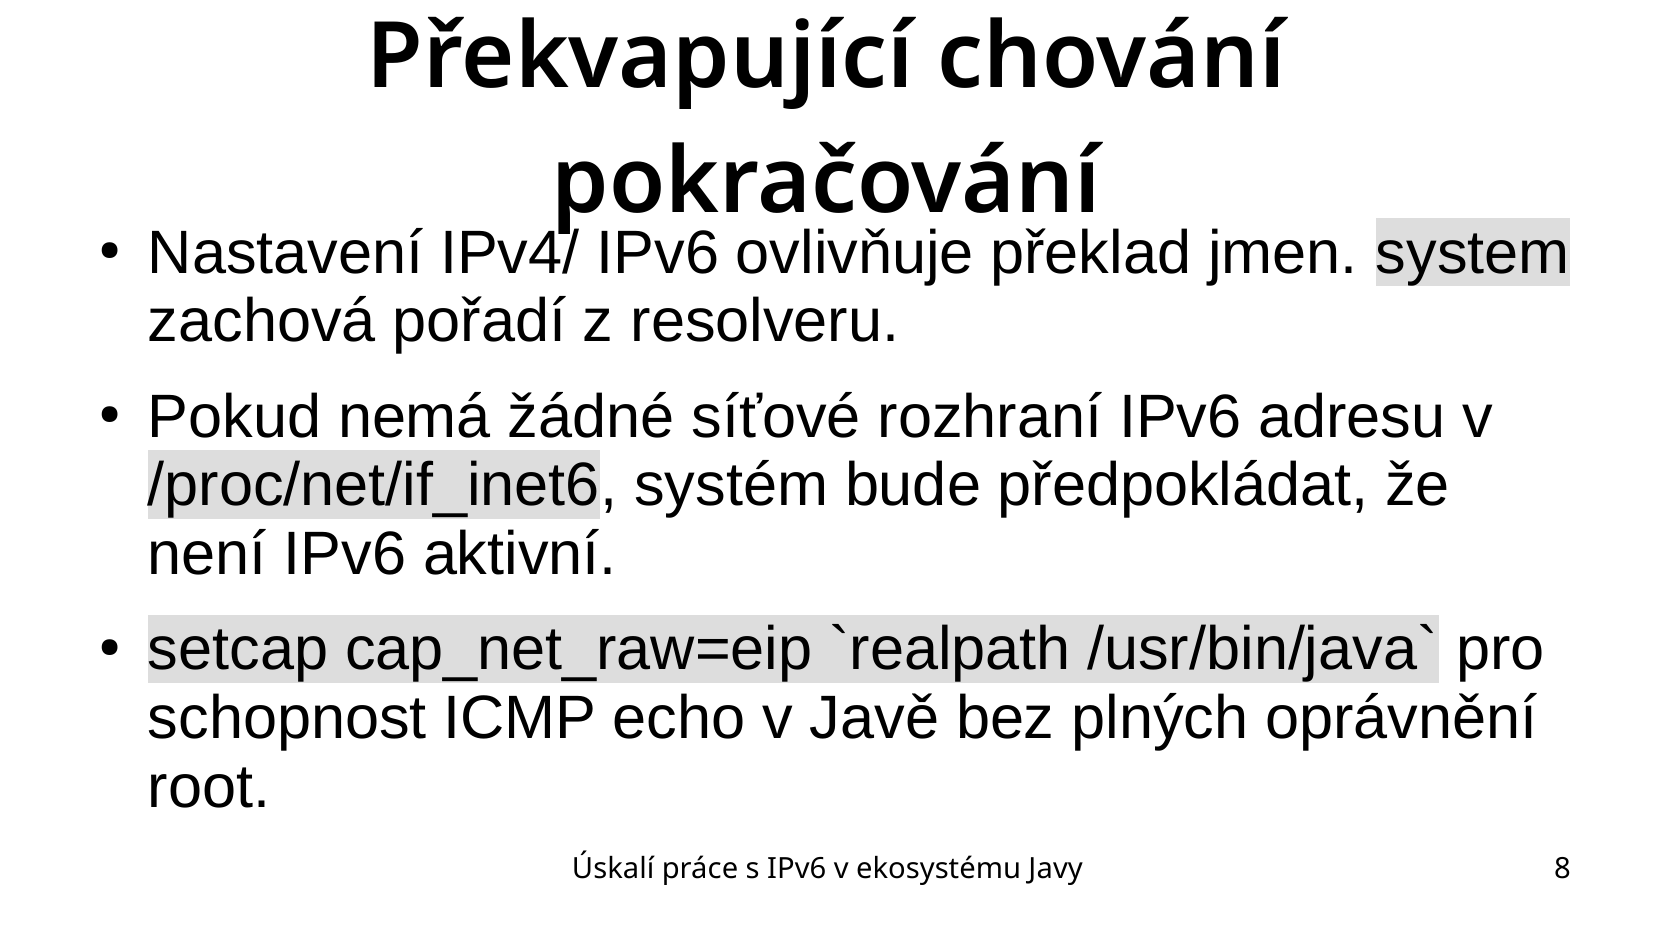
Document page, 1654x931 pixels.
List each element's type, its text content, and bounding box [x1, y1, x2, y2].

list Nastavení IPv4/ IPv6 ovlivňuje překlad jmen. system zachová pořadí z resolveru. Pokud nemá žádné síťové rozhraní IPv6 adresu v /proc/net/if_inet6, systém bude předpokládat, že není IPv6 aktivní. setcap cap_net_raw=eip `realpath /usr/bin/java` pro schopnost ICMP echo v Javě bez plných oprávnění root. [82, 217, 1571, 826]
title Překvapující chování pokračování [82, 37, 1571, 193]
